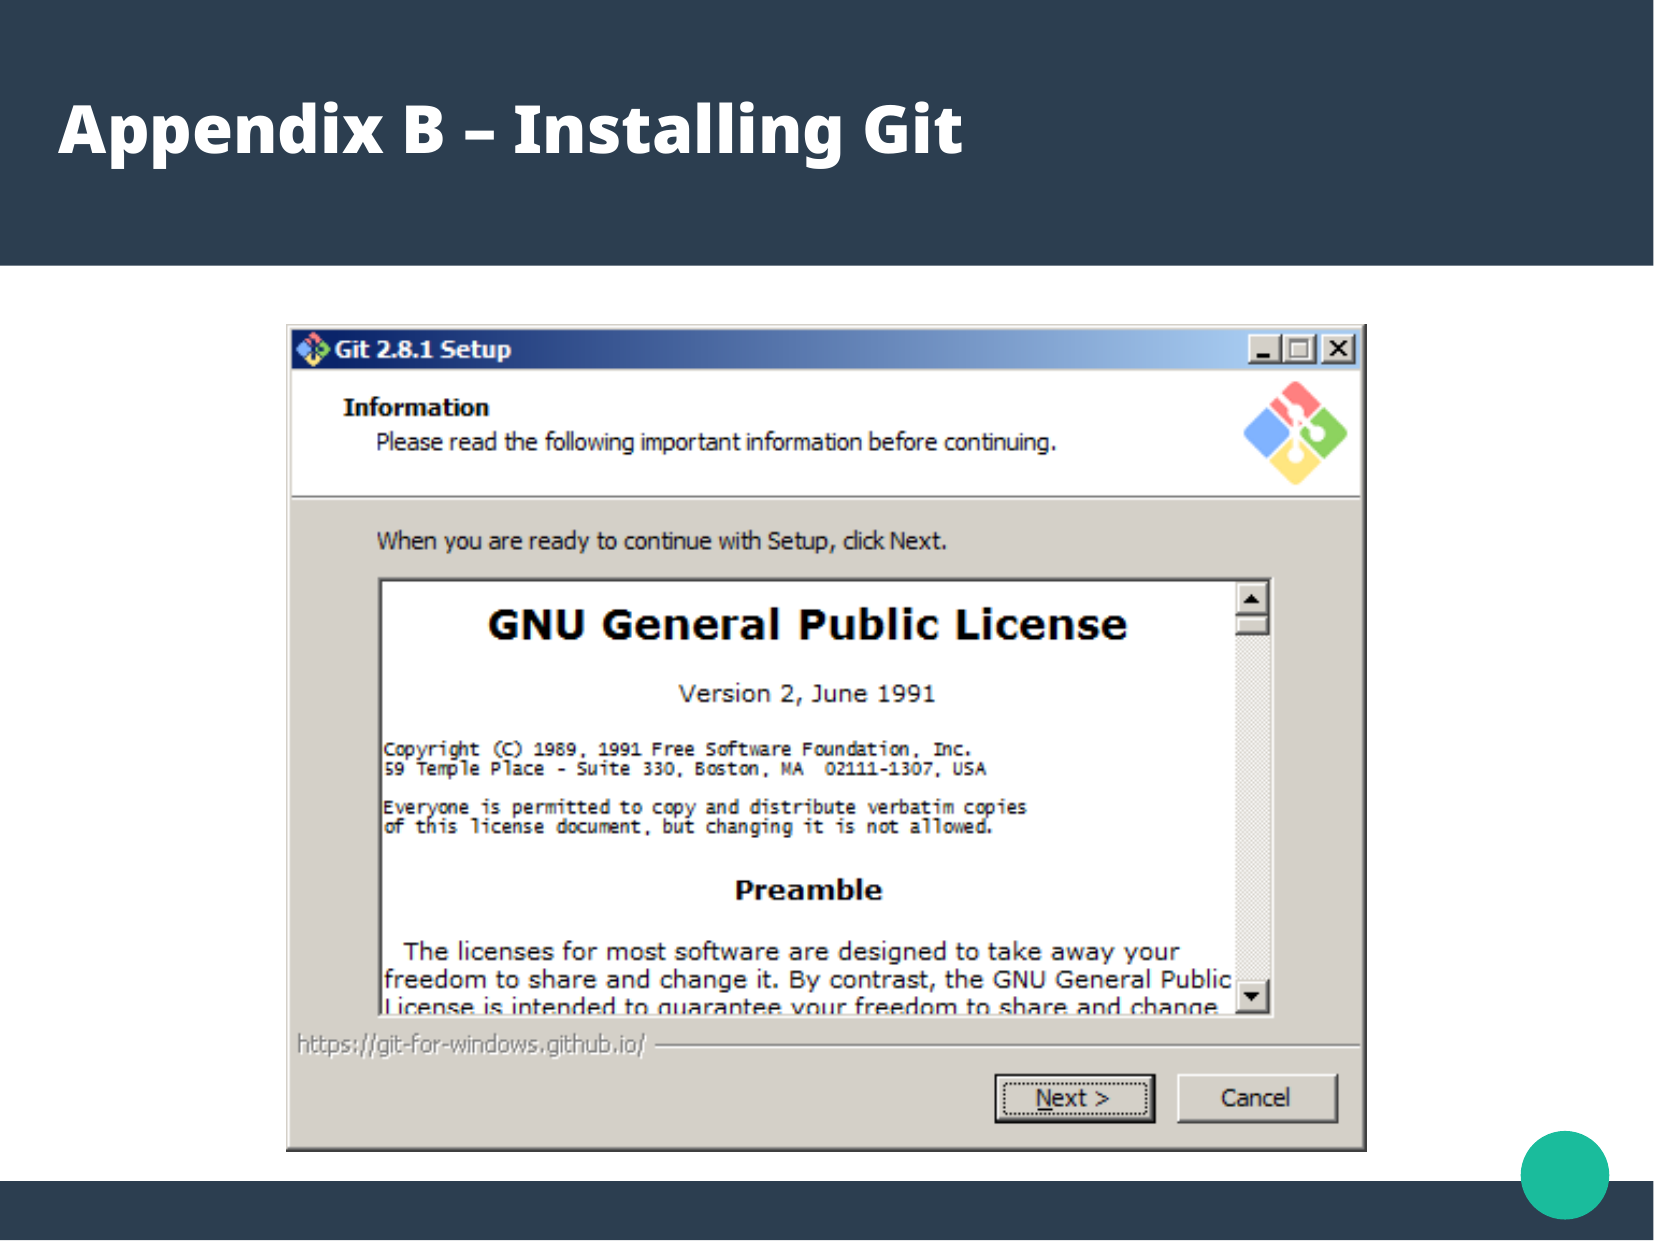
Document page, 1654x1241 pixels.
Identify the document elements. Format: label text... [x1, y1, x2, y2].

picture [286, 324, 1367, 1152]
title Appendix B – Installing Git [59, 49, 1595, 207]
